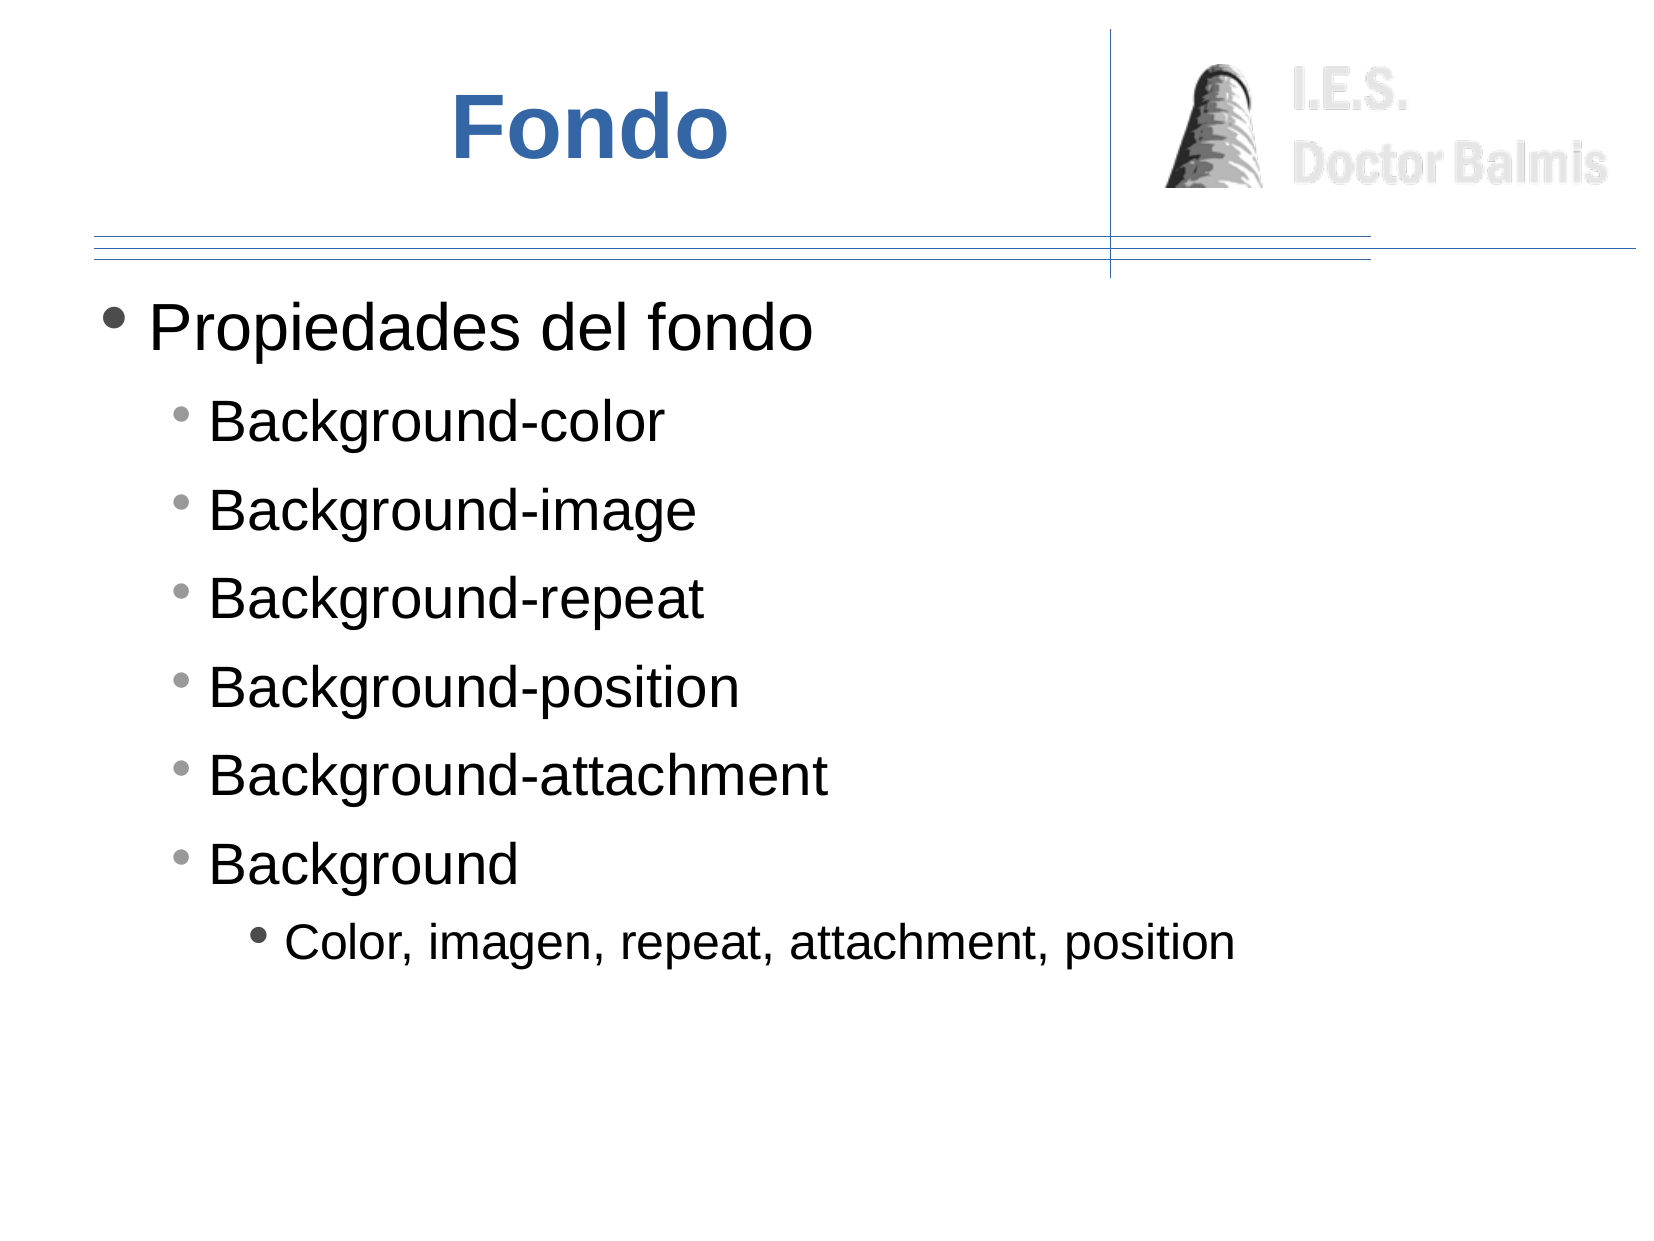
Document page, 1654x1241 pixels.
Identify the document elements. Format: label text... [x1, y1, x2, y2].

list Propiedades del fondo Background-color Background-image Background-repeat Background-position Background-attachment Background Color, imagen, repeat, attachment, position [82, 290, 1571, 1010]
title Fondo [118, 23, 1063, 231]
picture [1133, 64, 1619, 188]
